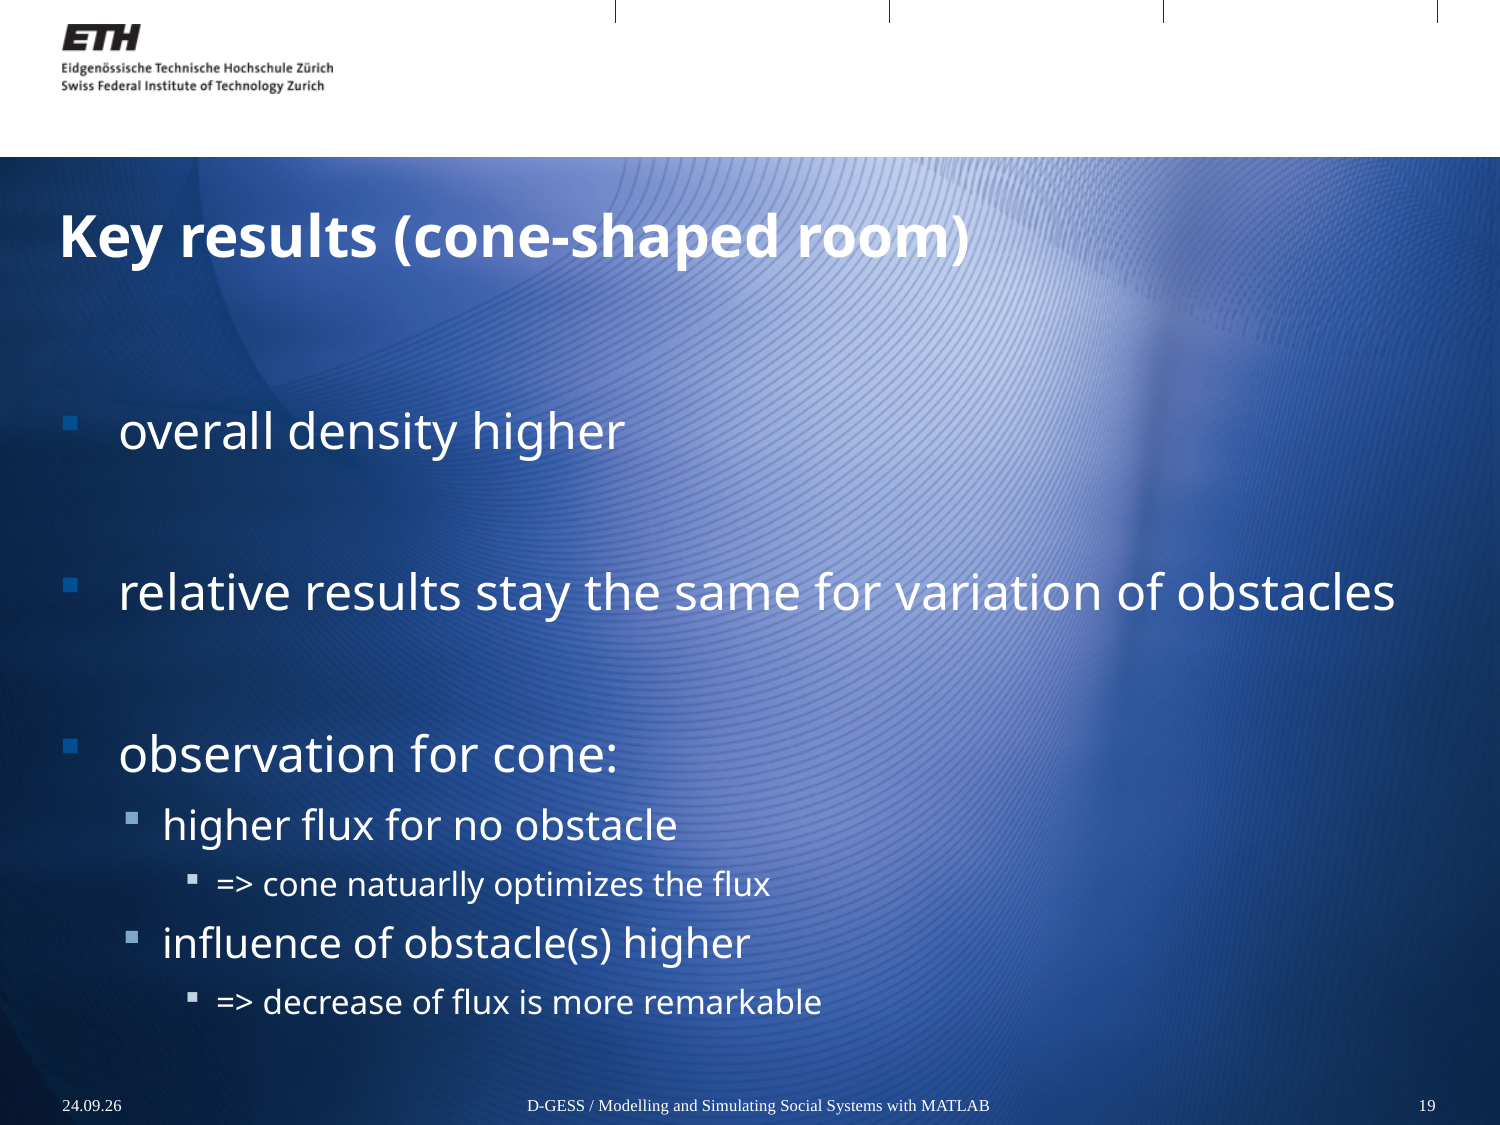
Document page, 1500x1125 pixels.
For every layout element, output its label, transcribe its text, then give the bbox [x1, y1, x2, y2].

picture [62, 24, 333, 94]
list [59, 395, 1426, 1018]
picture [0, 157, 1500, 1125]
title Key results (cone-shaped room) [59, 194, 1409, 383]
